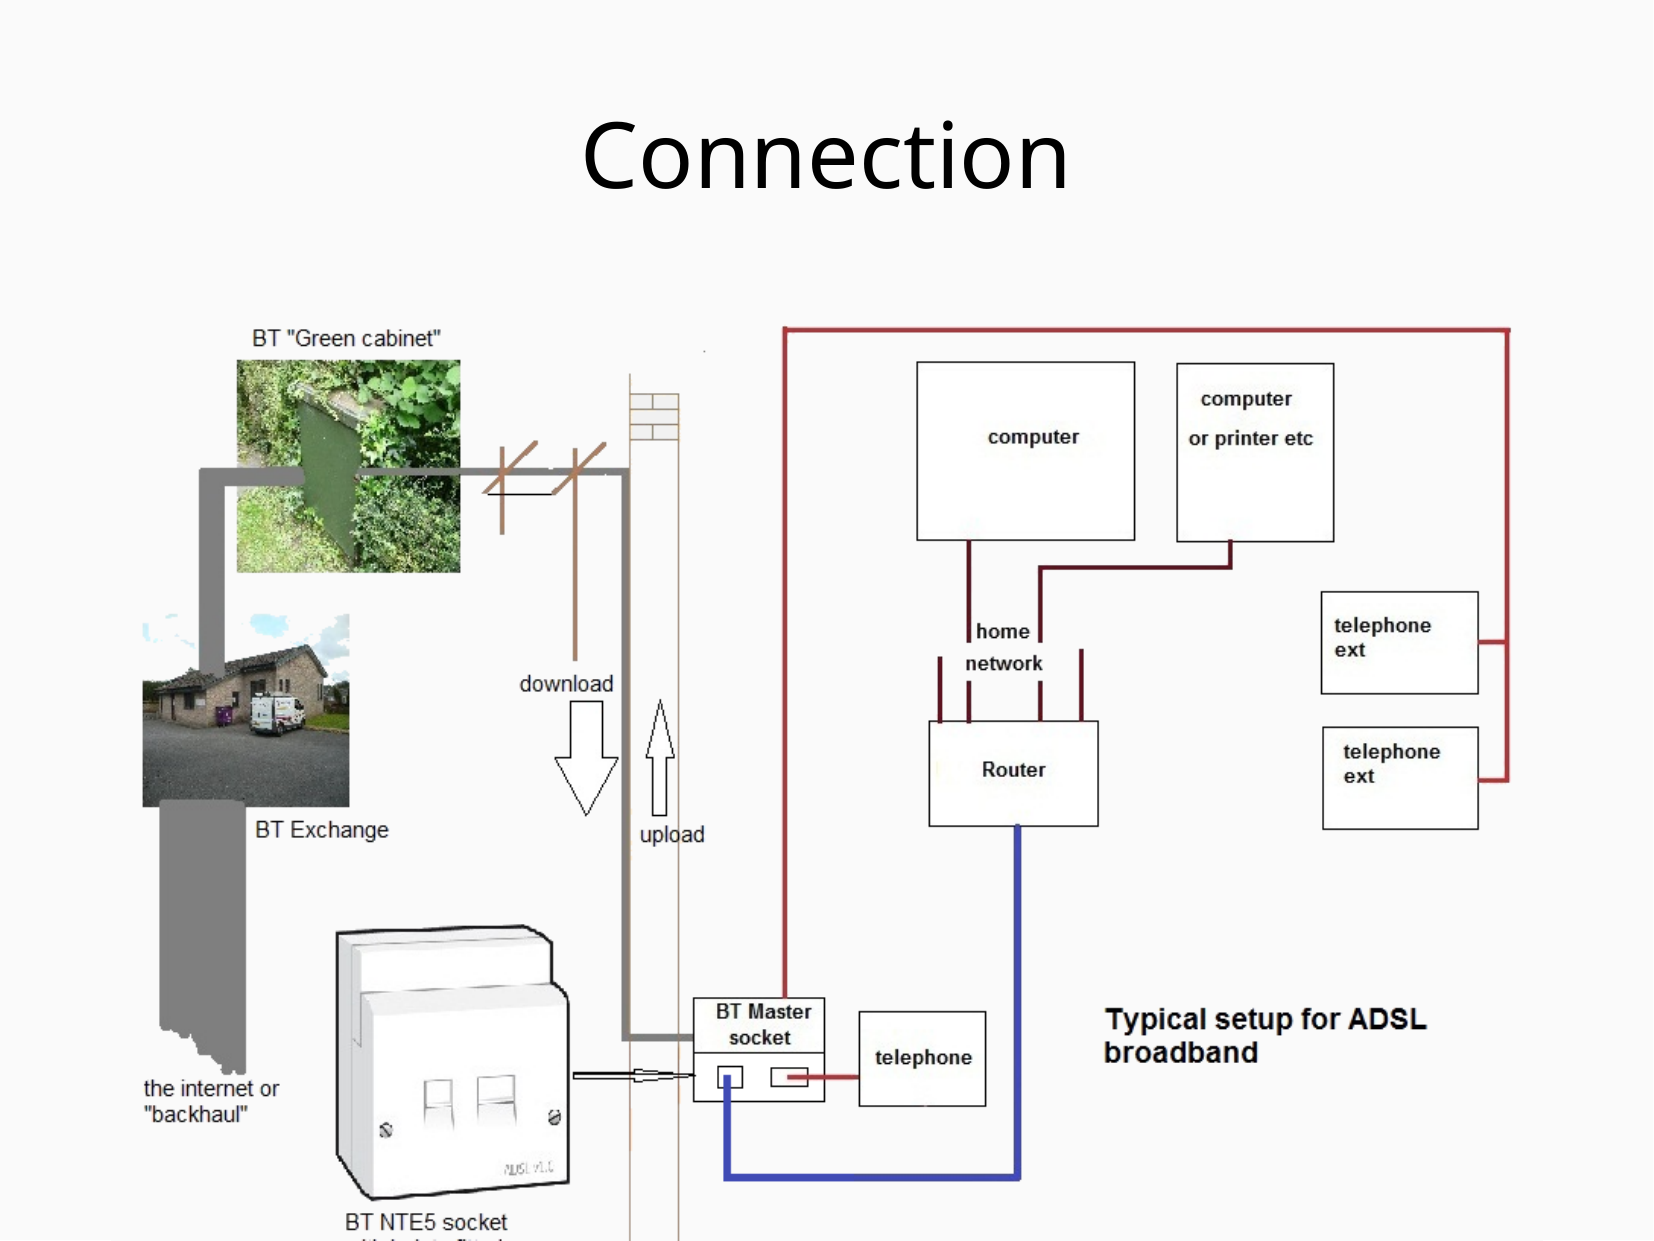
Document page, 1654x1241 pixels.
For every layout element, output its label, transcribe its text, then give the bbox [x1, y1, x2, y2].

title Connection [82, 49, 1571, 257]
picture [111, 281, 1543, 1241]
